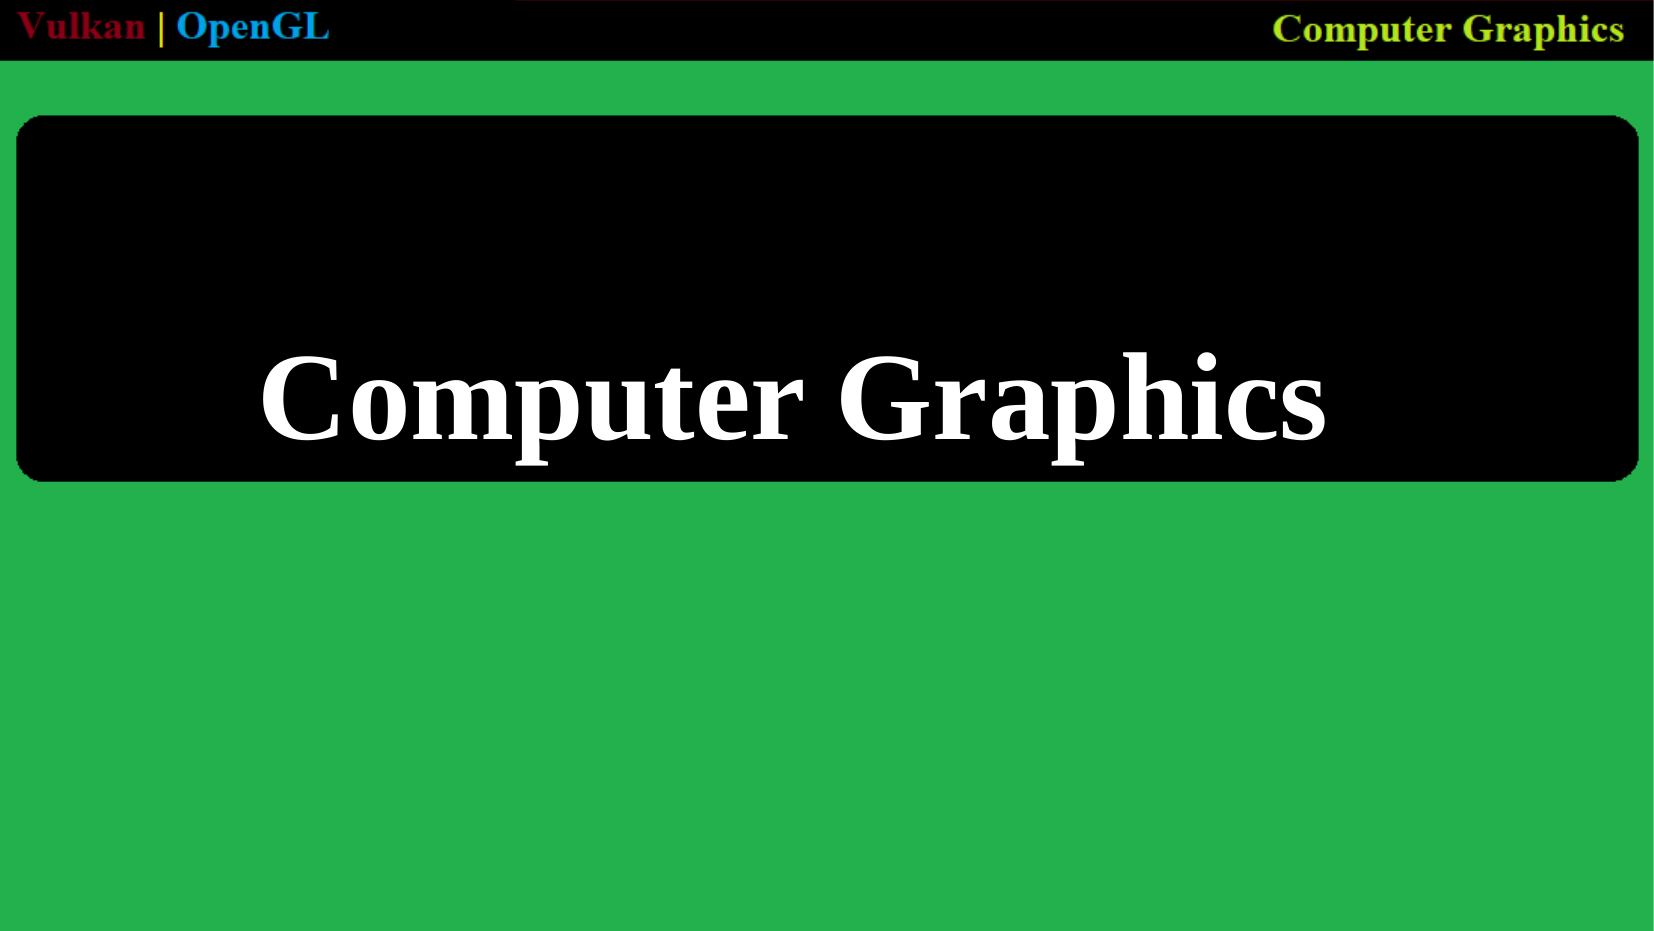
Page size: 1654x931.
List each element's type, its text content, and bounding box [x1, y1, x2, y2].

subtitle Computer Graphics [49, 37, 1538, 757]
picture [0, 0, 1654, 931]
